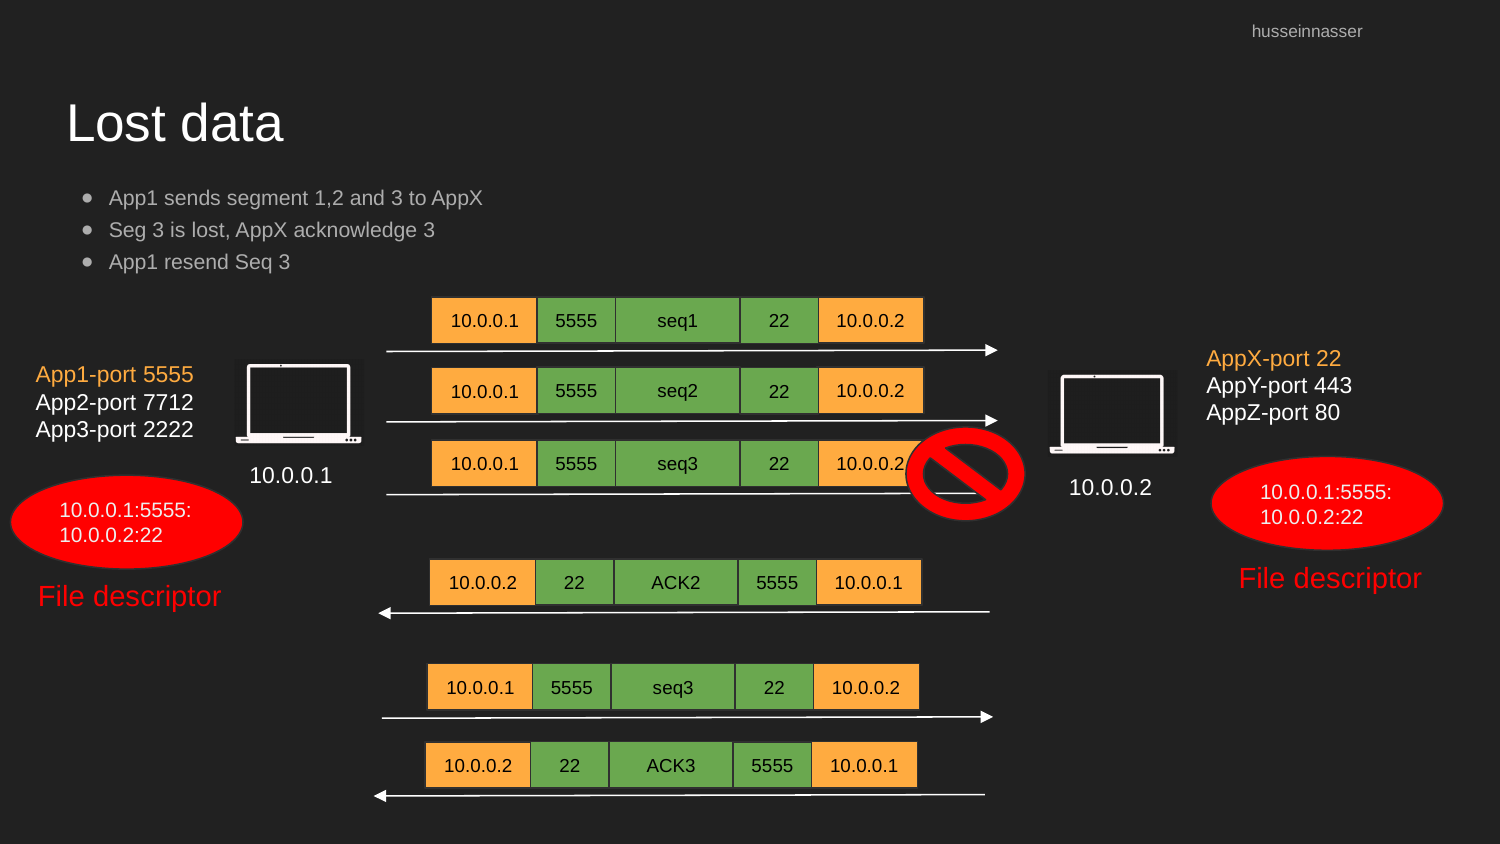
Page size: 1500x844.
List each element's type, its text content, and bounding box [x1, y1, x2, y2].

text_box 10.0.0.1:5555:10.0.0.2:22 [10, 475, 244, 562]
text_box 10.0.0.2 [817, 439, 924, 487]
text_box seq3 [615, 439, 740, 487]
text_box 10.0.0.2 [814, 663, 920, 710]
text_box 10.0.0.2 [424, 741, 530, 789]
text_box App1-port 5555 App2-port 7712 App3-port 2222 [20, 345, 221, 502]
text_box 10.0.0.2 [429, 559, 535, 606]
text_box ACK3 [609, 741, 734, 789]
text_box 10.0.0.1:5555:10.0.0.2:22 [1210, 456, 1444, 544]
text_box 10.0.0.1 [234, 445, 382, 504]
list App1 sends segment 1,2 and 3 to AppX Seg 3 is lost, AppX acknowledge 3 App1 resend Seq 3 [51, 163, 925, 290]
text_box 5555 [738, 559, 817, 606]
text_box 10.0.0.2 [819, 367, 924, 414]
text_box 22 [740, 296, 819, 344]
text_box 22 [740, 440, 819, 487]
text_box 5555 [734, 741, 812, 789]
text_box seq1 [615, 296, 740, 344]
text_box 5555 [537, 367, 615, 414]
title Lost data [51, 72, 1449, 167]
text_box 10.0.0.1 [812, 741, 918, 789]
text_box 22 [735, 663, 814, 711]
text_box 10.0.0.1 [431, 296, 537, 344]
text_box [905, 426, 1026, 521]
text_box 10.0.0.2 [819, 296, 924, 344]
text_box 22 [530, 741, 609, 789]
text_box ACK2 [613, 558, 738, 606]
text_box 5555 [532, 663, 611, 710]
text_box 10.0.0.1 [431, 440, 537, 487]
picture [234, 359, 365, 445]
text_box 10.0.0.2 [1054, 457, 1202, 516]
text_box AppX-port 22 AppY-port 443 AppZ-port 80 [1191, 328, 1392, 496]
picture [1047, 370, 1178, 457]
text_box 5555 [537, 439, 615, 487]
text_box 22 [535, 558, 613, 606]
text_box seq3 [611, 663, 736, 710]
text_box 5555 [537, 296, 615, 344]
text_box 10.0.0.1 [426, 663, 534, 711]
text_box 10.0.0.1 [815, 558, 923, 606]
subtitle husseinnasser [1236, 11, 1492, 53]
text_box File descriptor [1223, 544, 1490, 610]
text_box seq2 [615, 367, 740, 414]
text_box 10.0.0.1 [431, 367, 537, 414]
text_box File descriptor [22, 562, 289, 628]
text_box 22 [740, 367, 819, 414]
